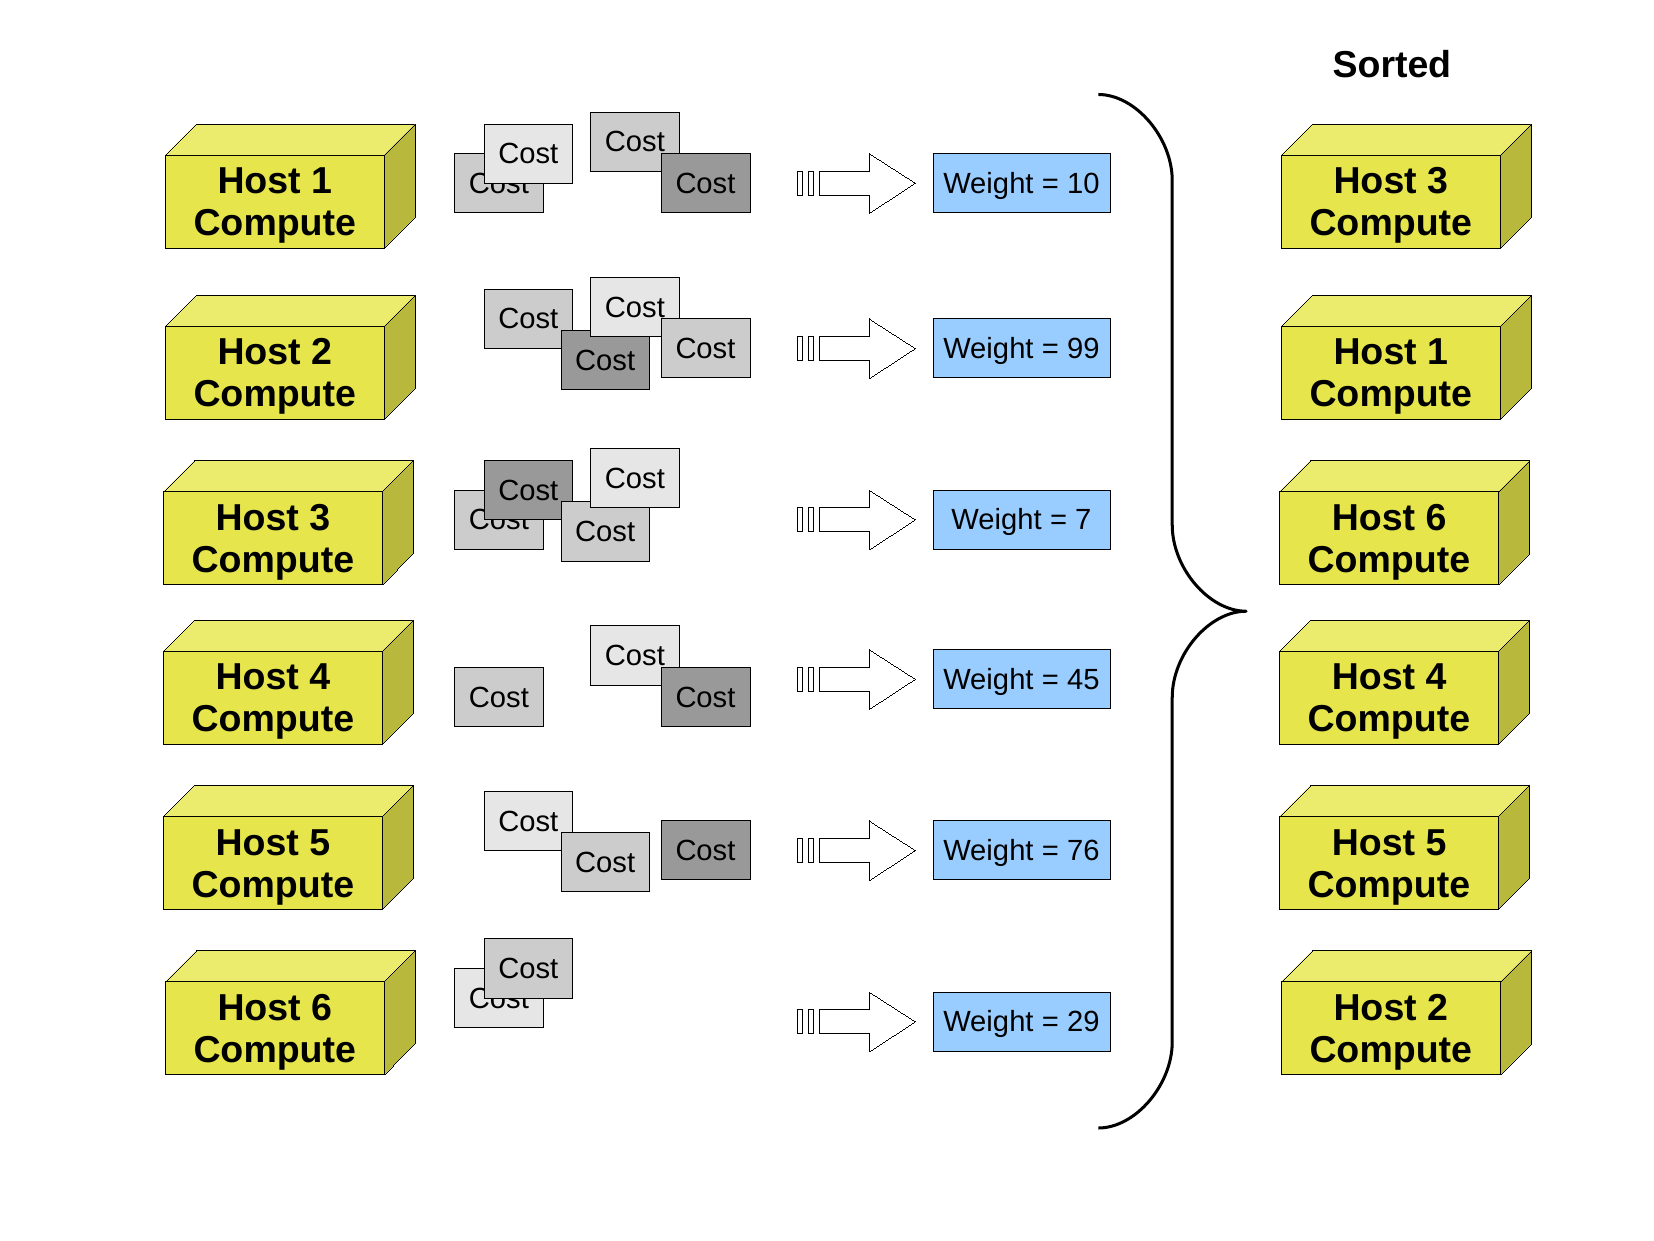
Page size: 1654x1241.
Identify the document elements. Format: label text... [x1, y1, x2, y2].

text_box [819, 153, 916, 214]
text_box Cost [561, 330, 650, 390]
text_box Host 6 Compute [165, 982, 384, 1075]
text_box Cost [484, 938, 573, 999]
text_box [797, 1009, 803, 1034]
text_box Cost [454, 667, 544, 727]
text_box [819, 820, 916, 881]
text_box [797, 336, 803, 361]
text_box Sorted [1296, 36, 1489, 95]
text_box Cost [561, 501, 650, 562]
text_box Host 2 Compute [1281, 982, 1500, 1075]
text_box Cost [661, 667, 751, 727]
text_box [808, 667, 814, 692]
text_box Cost [484, 791, 573, 851]
text_box Weight = 29 [933, 992, 1111, 1052]
text_box [819, 318, 916, 379]
text_box Weight = 7 [933, 490, 1111, 550]
text_box [797, 171, 803, 196]
text_box Host 3 Compute [1281, 156, 1500, 249]
text_box Cost [590, 277, 680, 337]
text_box Host 4 Compute [1279, 652, 1498, 745]
text_box Weight = 99 [933, 318, 1111, 378]
text_box Host 6 Compute [1279, 492, 1498, 585]
text_box Cost [454, 490, 544, 550]
text_box [808, 171, 814, 196]
text_box Cost [590, 625, 680, 686]
text_box Cost [484, 289, 573, 349]
text_box [808, 838, 814, 863]
text_box Host 2 Compute [165, 327, 384, 420]
text_box [808, 1009, 814, 1034]
text_box Cost [661, 820, 751, 880]
text_box Weight = 76 [933, 820, 1111, 880]
text_box Cost [661, 318, 751, 378]
text_box [808, 336, 814, 361]
text_box [808, 507, 814, 532]
text_box Cost [590, 112, 680, 172]
text_box Cost [561, 832, 650, 892]
text_box [797, 667, 803, 692]
text_box [797, 507, 803, 532]
text_box Cost [661, 153, 751, 213]
text_box [819, 992, 916, 1052]
text_box [797, 838, 803, 863]
text_box [819, 649, 916, 710]
text_box Host 1 Compute [1281, 327, 1500, 420]
text_box Host 5 Compute [163, 817, 382, 910]
text_box Host 4 Compute [163, 652, 382, 745]
text_box Cost [454, 153, 544, 213]
text_box Host 1 Compute [165, 156, 384, 249]
text_box [819, 490, 916, 550]
text_box Weight = 45 [933, 649, 1111, 709]
text_box Host 5 Compute [1279, 817, 1498, 910]
text_box Cost [484, 460, 573, 520]
text_box Host 3 Compute [163, 492, 382, 585]
text_box Weight = 10 [933, 153, 1111, 213]
text_box Cost [484, 124, 573, 184]
text_box Cost [590, 448, 680, 508]
text_box Cost [454, 968, 544, 1028]
